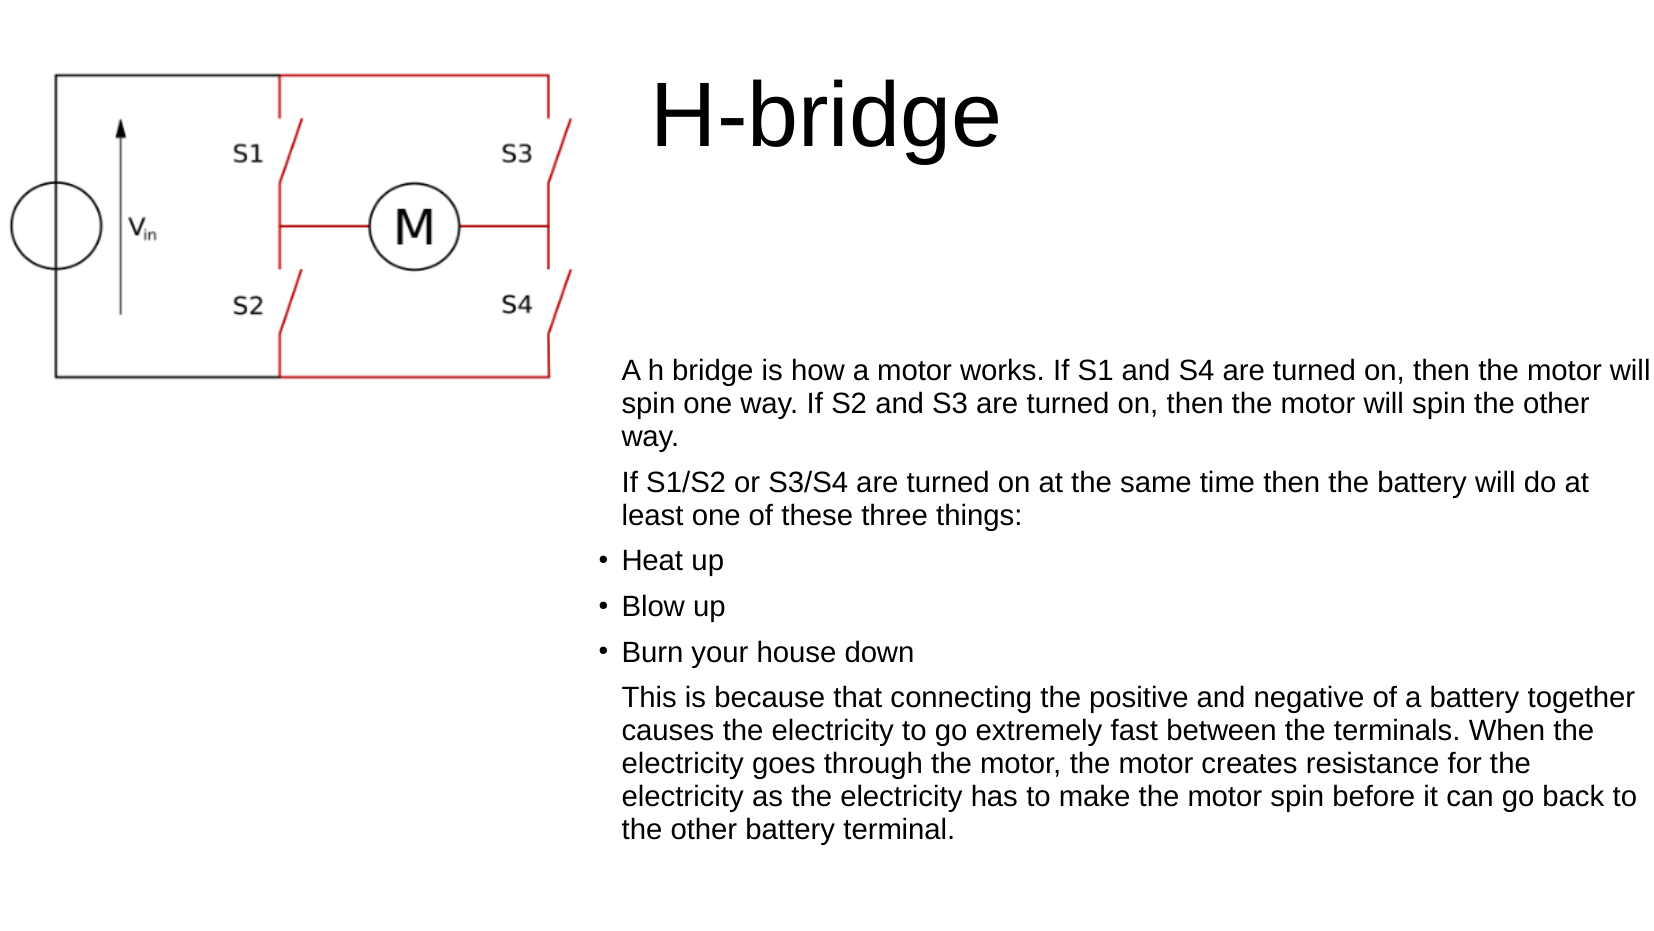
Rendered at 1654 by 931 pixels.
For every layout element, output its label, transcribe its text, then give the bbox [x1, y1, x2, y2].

title H-bridge [82, 37, 1571, 193]
picture [0, 58, 621, 414]
list A h bridge is how a motor works. If S1 and S4 are turned on, then the motor will spin one way. If S2 and S3 are turned on, then the motor will spin the other way. If S1/S2 or S3/S4 are turned on at the same time then the battery will do at least one of these three things: Heat up Blow up Burn your house down This is because that connecting the positive and negative of a battery together causes the electricity to go extremely fast between the terminals. When the electricity goes through the motor, the motor creates resistance for the electricity as the electricity has to make the motor spin before it can go back to the other battery terminal. [590, 354, 1654, 846]
